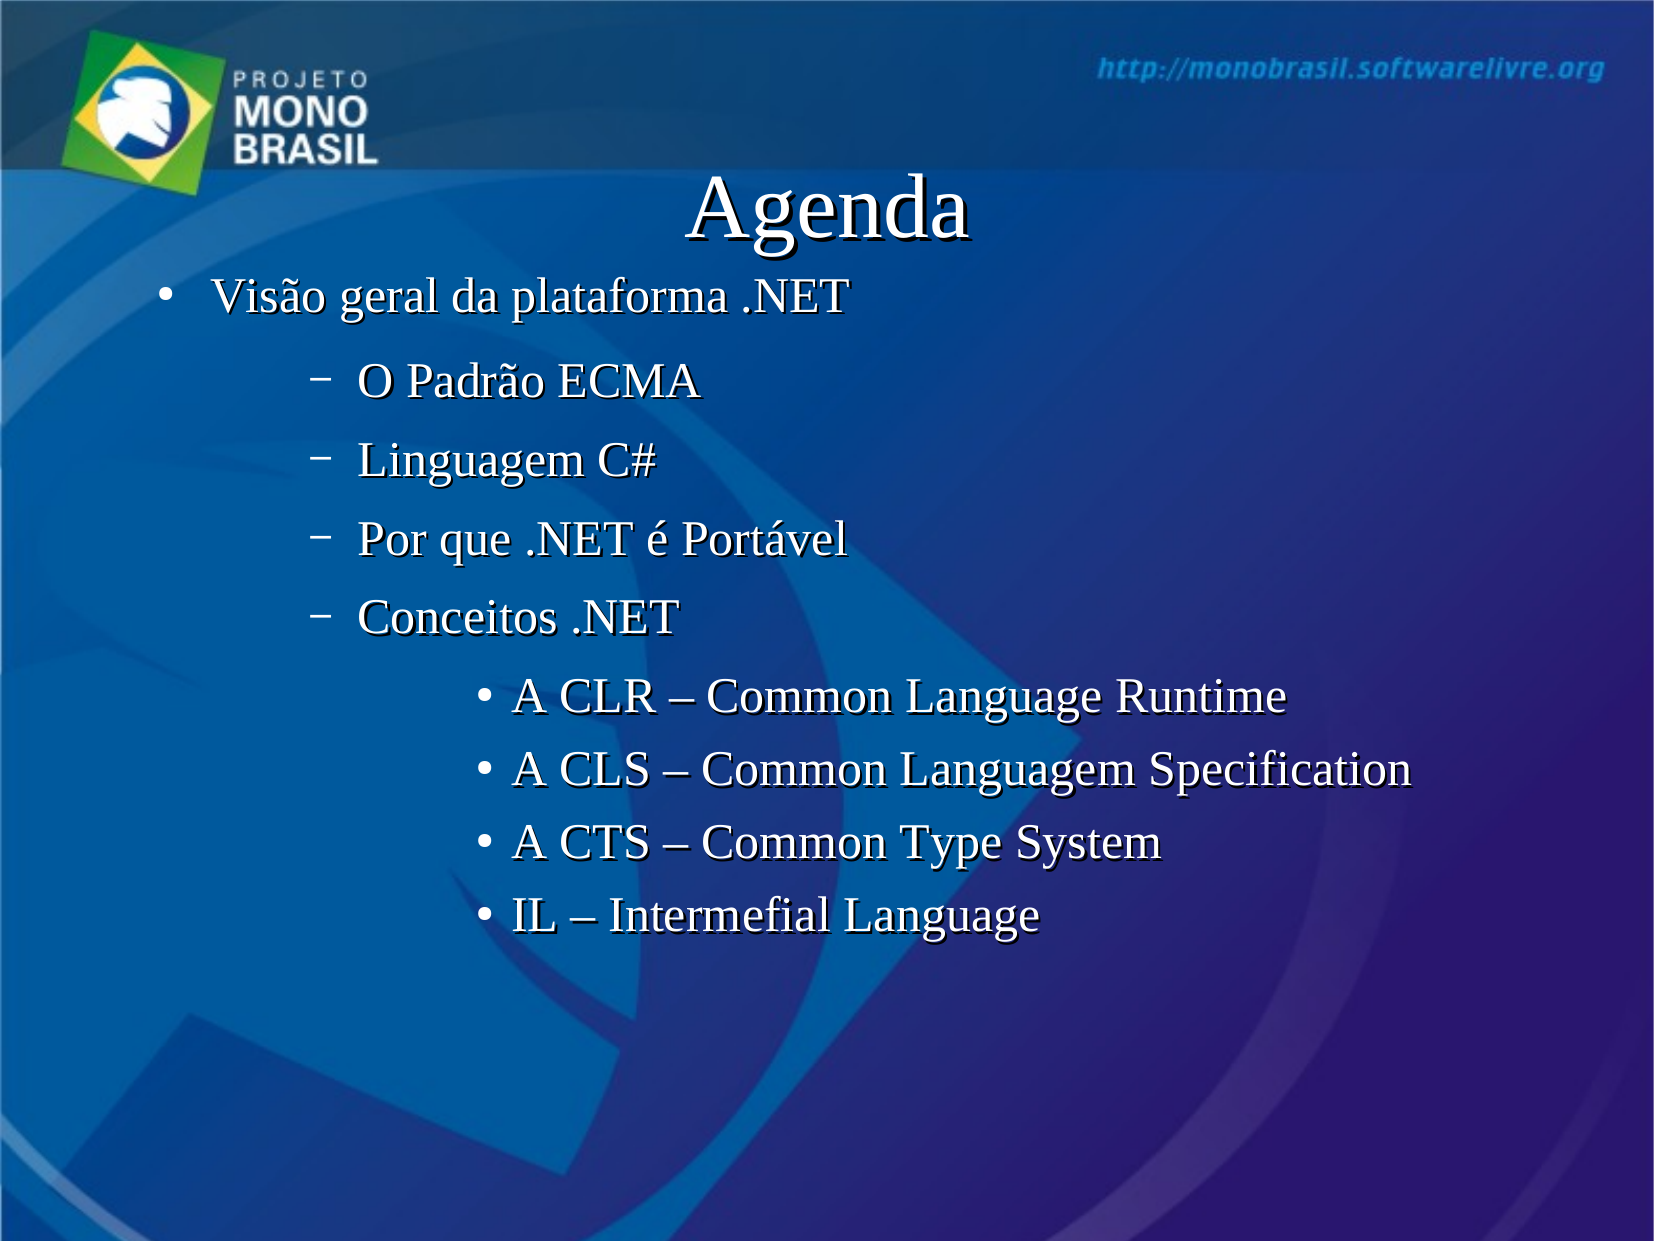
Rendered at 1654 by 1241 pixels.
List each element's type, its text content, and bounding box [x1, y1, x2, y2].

list Visão geral da plataforma .NET O Padrão ECMA Linguagem C# Por que .NET é Portável Conceitos .NET A CLR – Common Language Runtime A CLS – Common Languagem Specification A CTS – Common Type System IL – Intermefial Language [121, 311, 1534, 1050]
title Agenda [121, 102, 1534, 311]
picture [0, 0, 1654, 1241]
